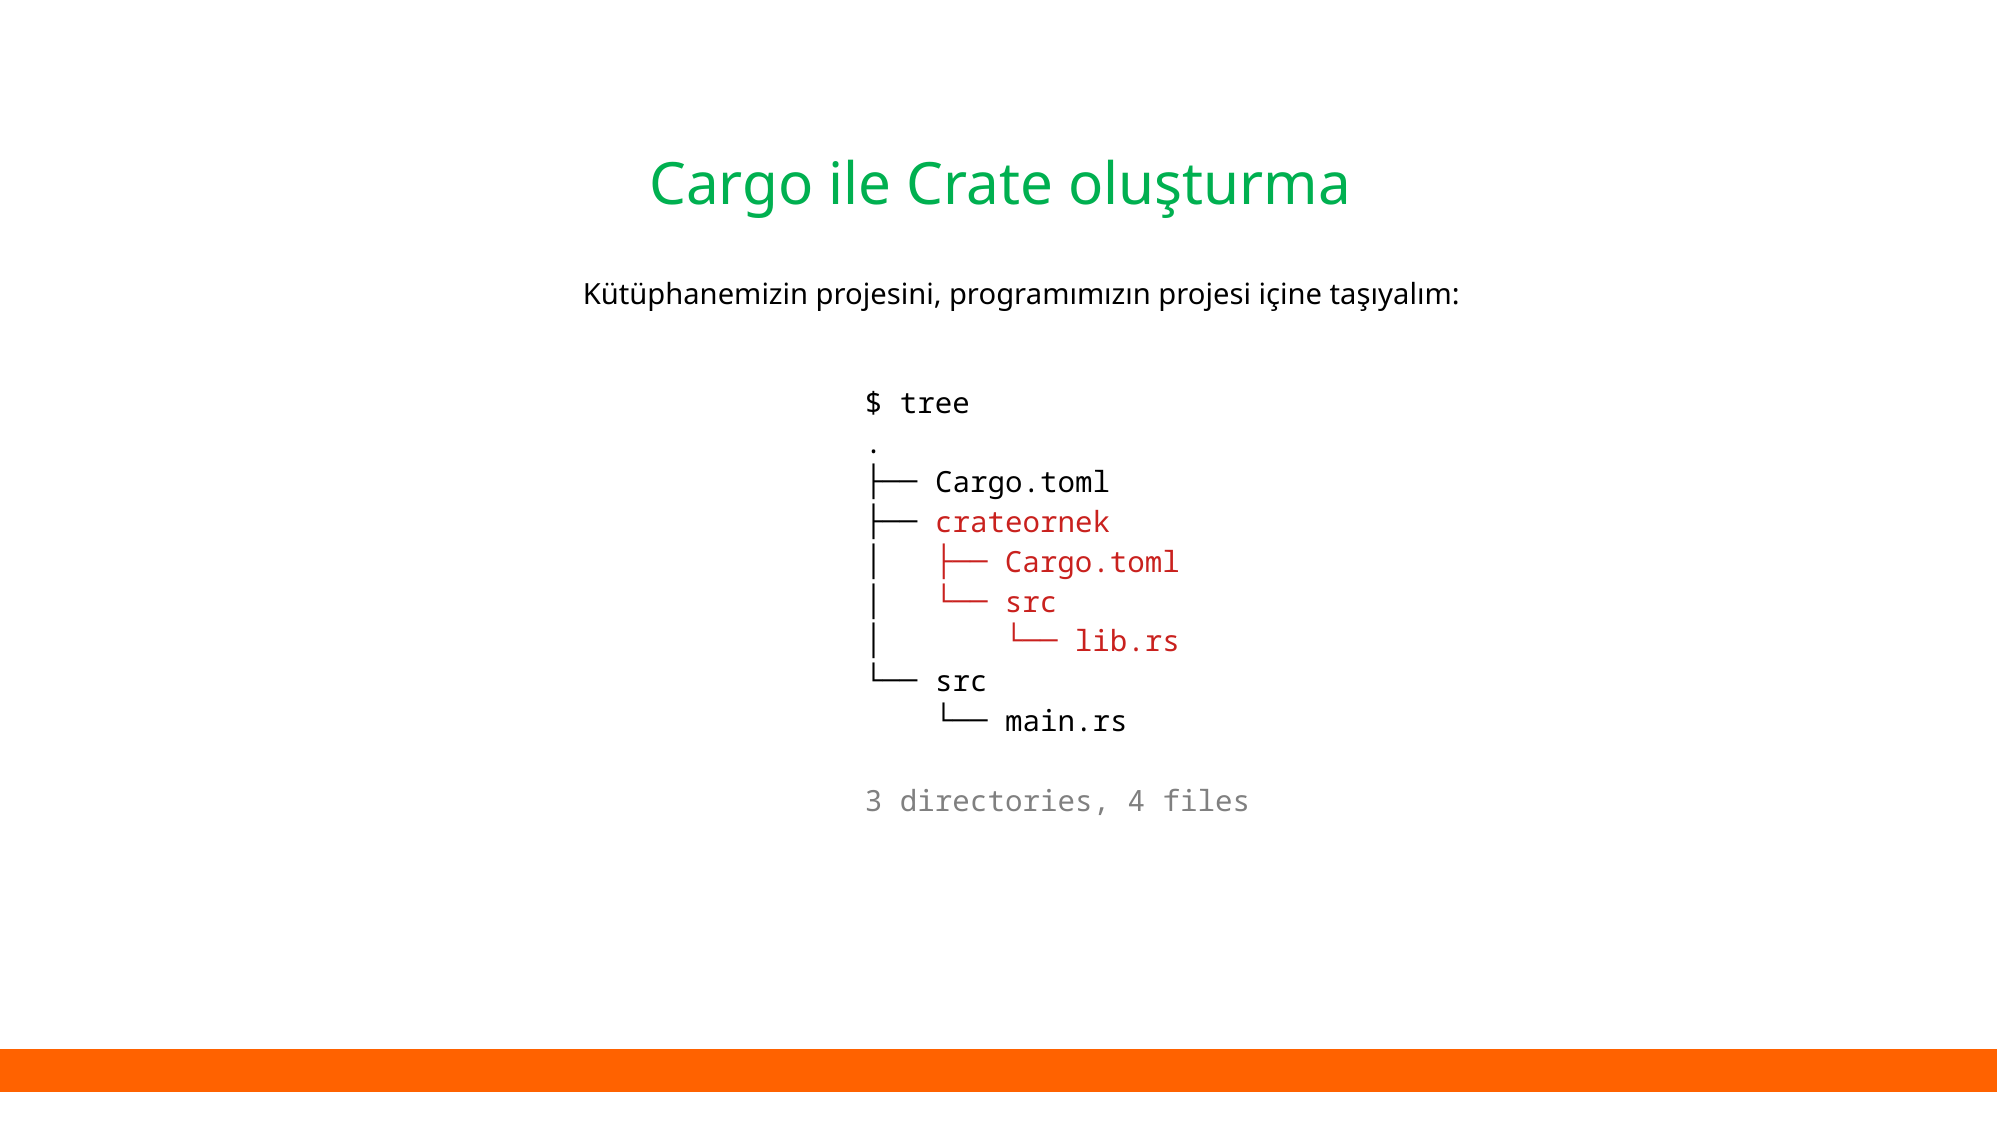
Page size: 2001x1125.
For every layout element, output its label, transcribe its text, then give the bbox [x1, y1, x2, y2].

list Cargo ile Crate oluşturma [420, 146, 1580, 237]
text_box [0, 1049, 1997, 1092]
text_box $ tree . ├── Cargo.toml ├── crateornek │ ├── Cargo.toml │ └── src │ └── lib.rs └── src └── main.rs 3 directories, 4 files [850, 374, 1205, 712]
text_box Kütüphanemizin projesini, programımızın projesi içine taşıyalım: [568, 265, 1439, 314]
